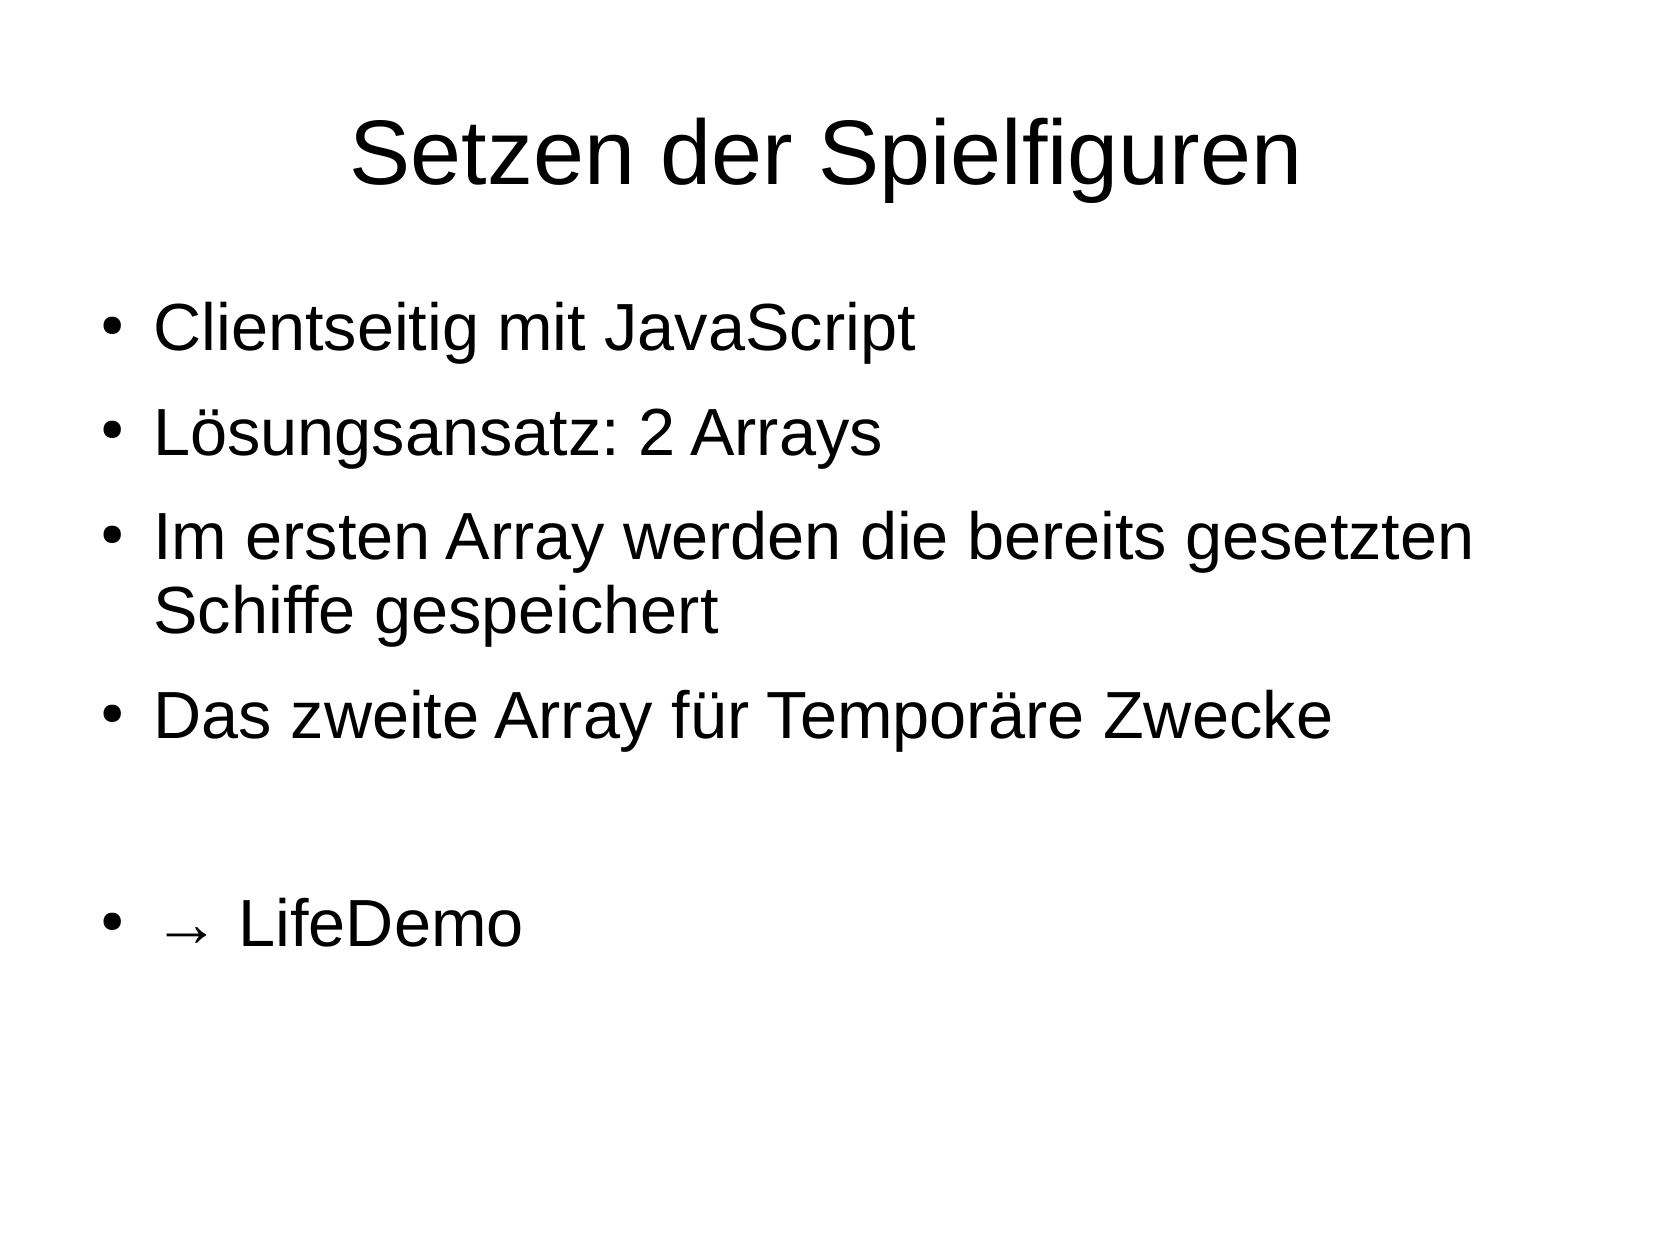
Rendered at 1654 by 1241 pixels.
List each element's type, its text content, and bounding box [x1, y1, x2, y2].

title Setzen der Spielfiguren [82, 49, 1571, 257]
list Clientseitig mit JavaScript Lösungsansatz: 2 Arrays Im ersten Array werden die bereits gesetzten Schiffe gespeichert Das zweite Array für Temporäre Zwecke → LifeDemo [82, 290, 1538, 1010]
